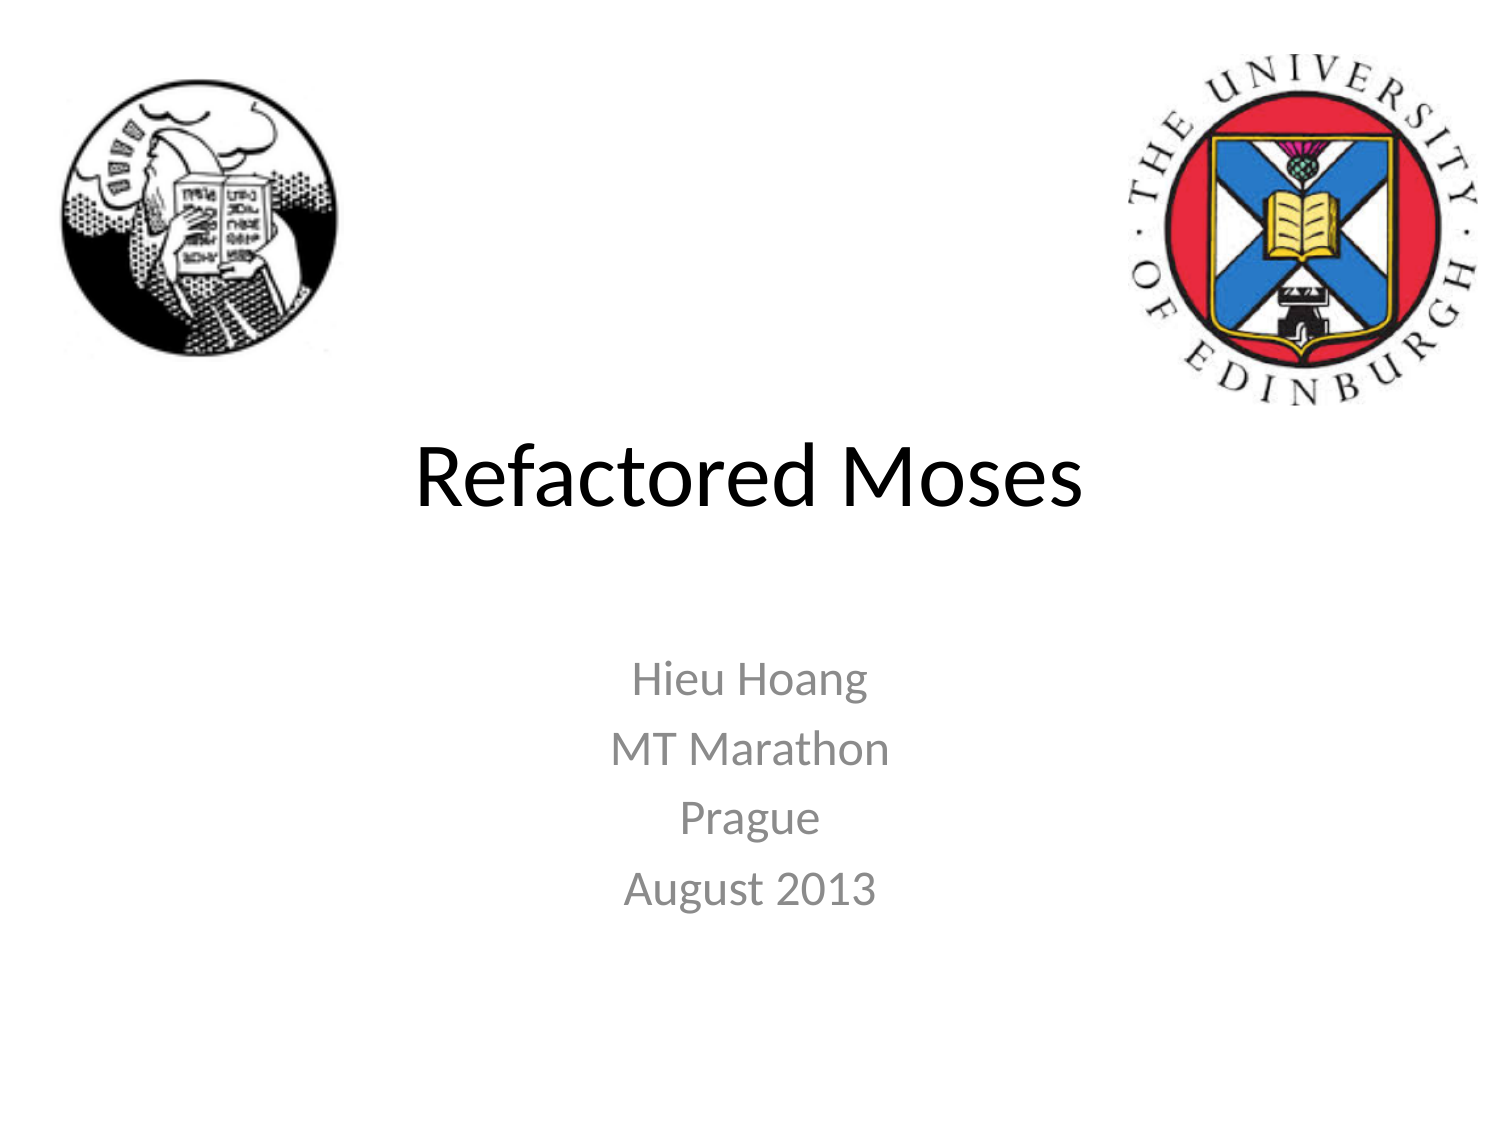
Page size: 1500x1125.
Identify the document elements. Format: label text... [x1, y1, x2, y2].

picture [53, 78, 344, 362]
picture [1128, 54, 1479, 407]
title Refactored Moses [112, 349, 1388, 591]
subtitle Hieu Hoang MT Marathon Prague August 2013 [225, 637, 1275, 925]
